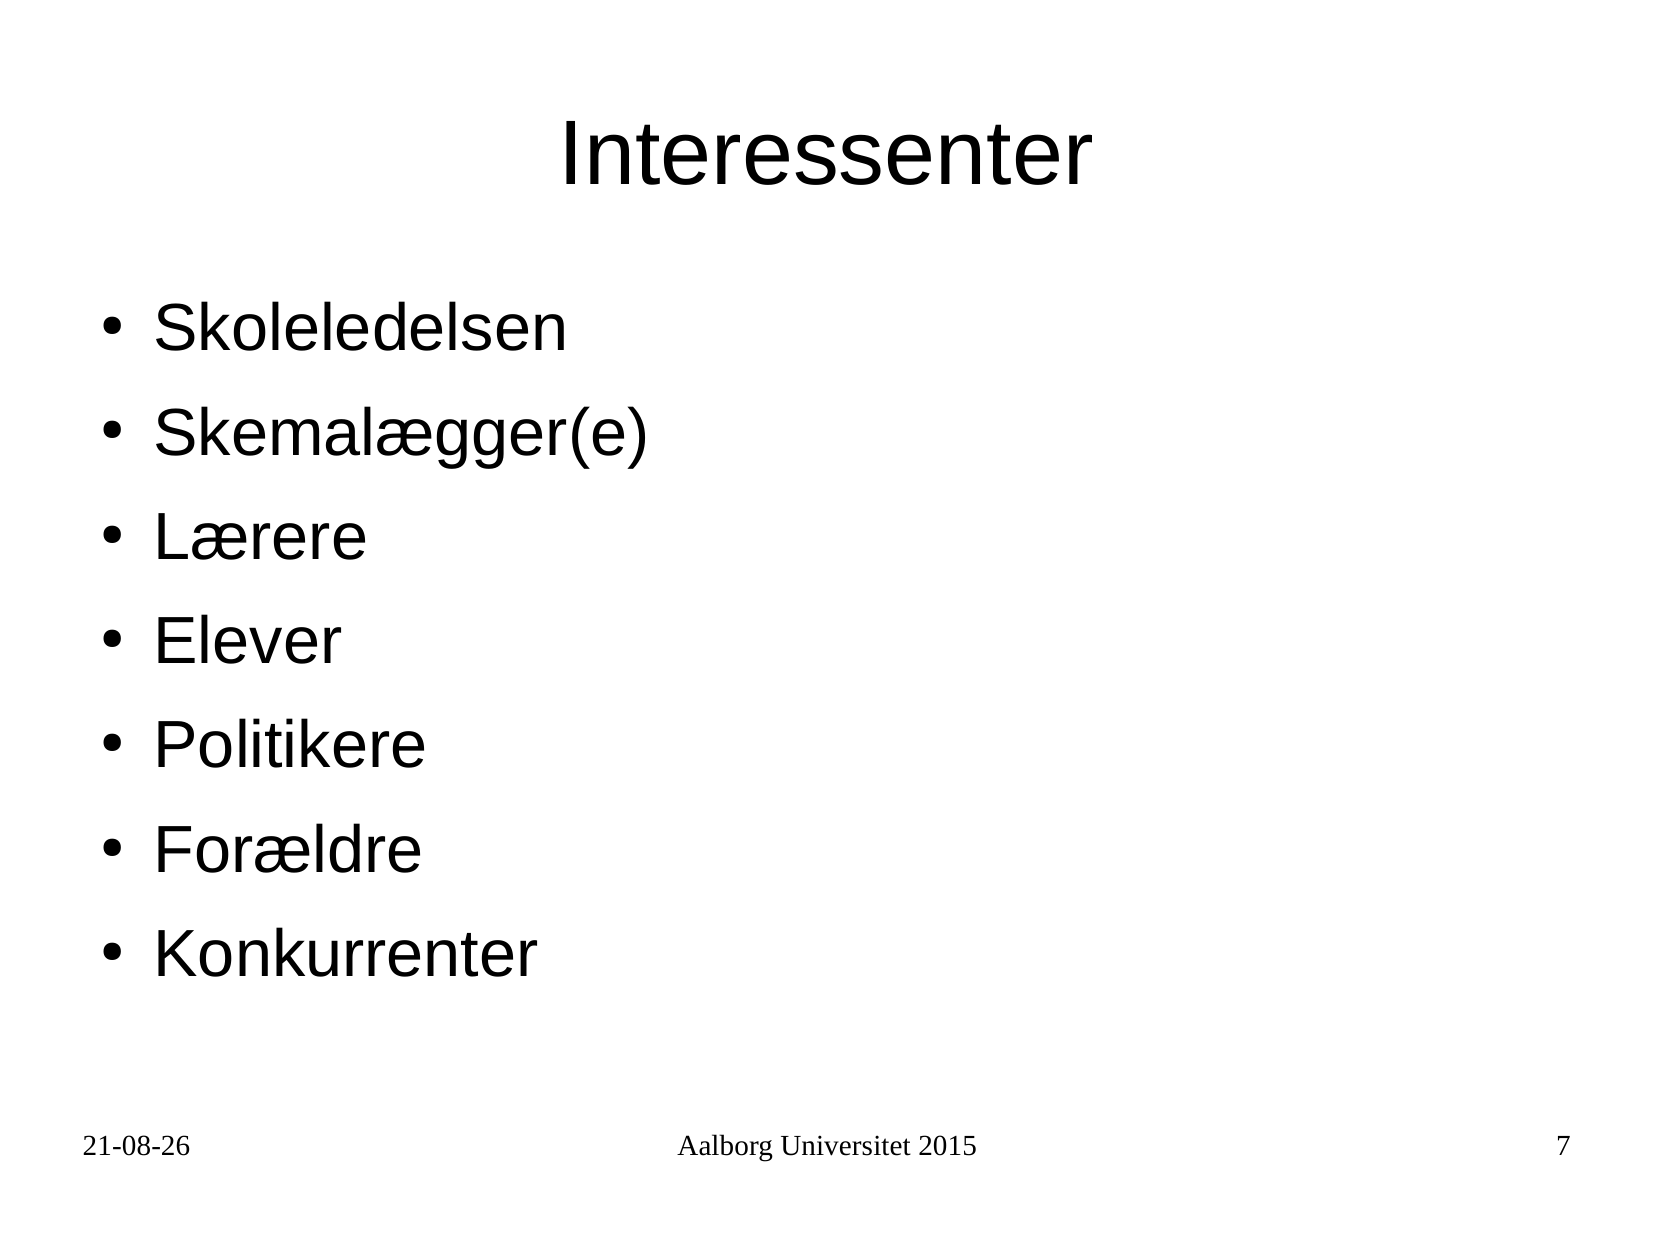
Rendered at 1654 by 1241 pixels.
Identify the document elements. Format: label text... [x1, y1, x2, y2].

title Interessenter [82, 49, 1571, 257]
list Skoleledelsen Skemalægger(e) Lærere Elever Politikere Forældre Konkurrenter [82, 290, 1571, 1010]
